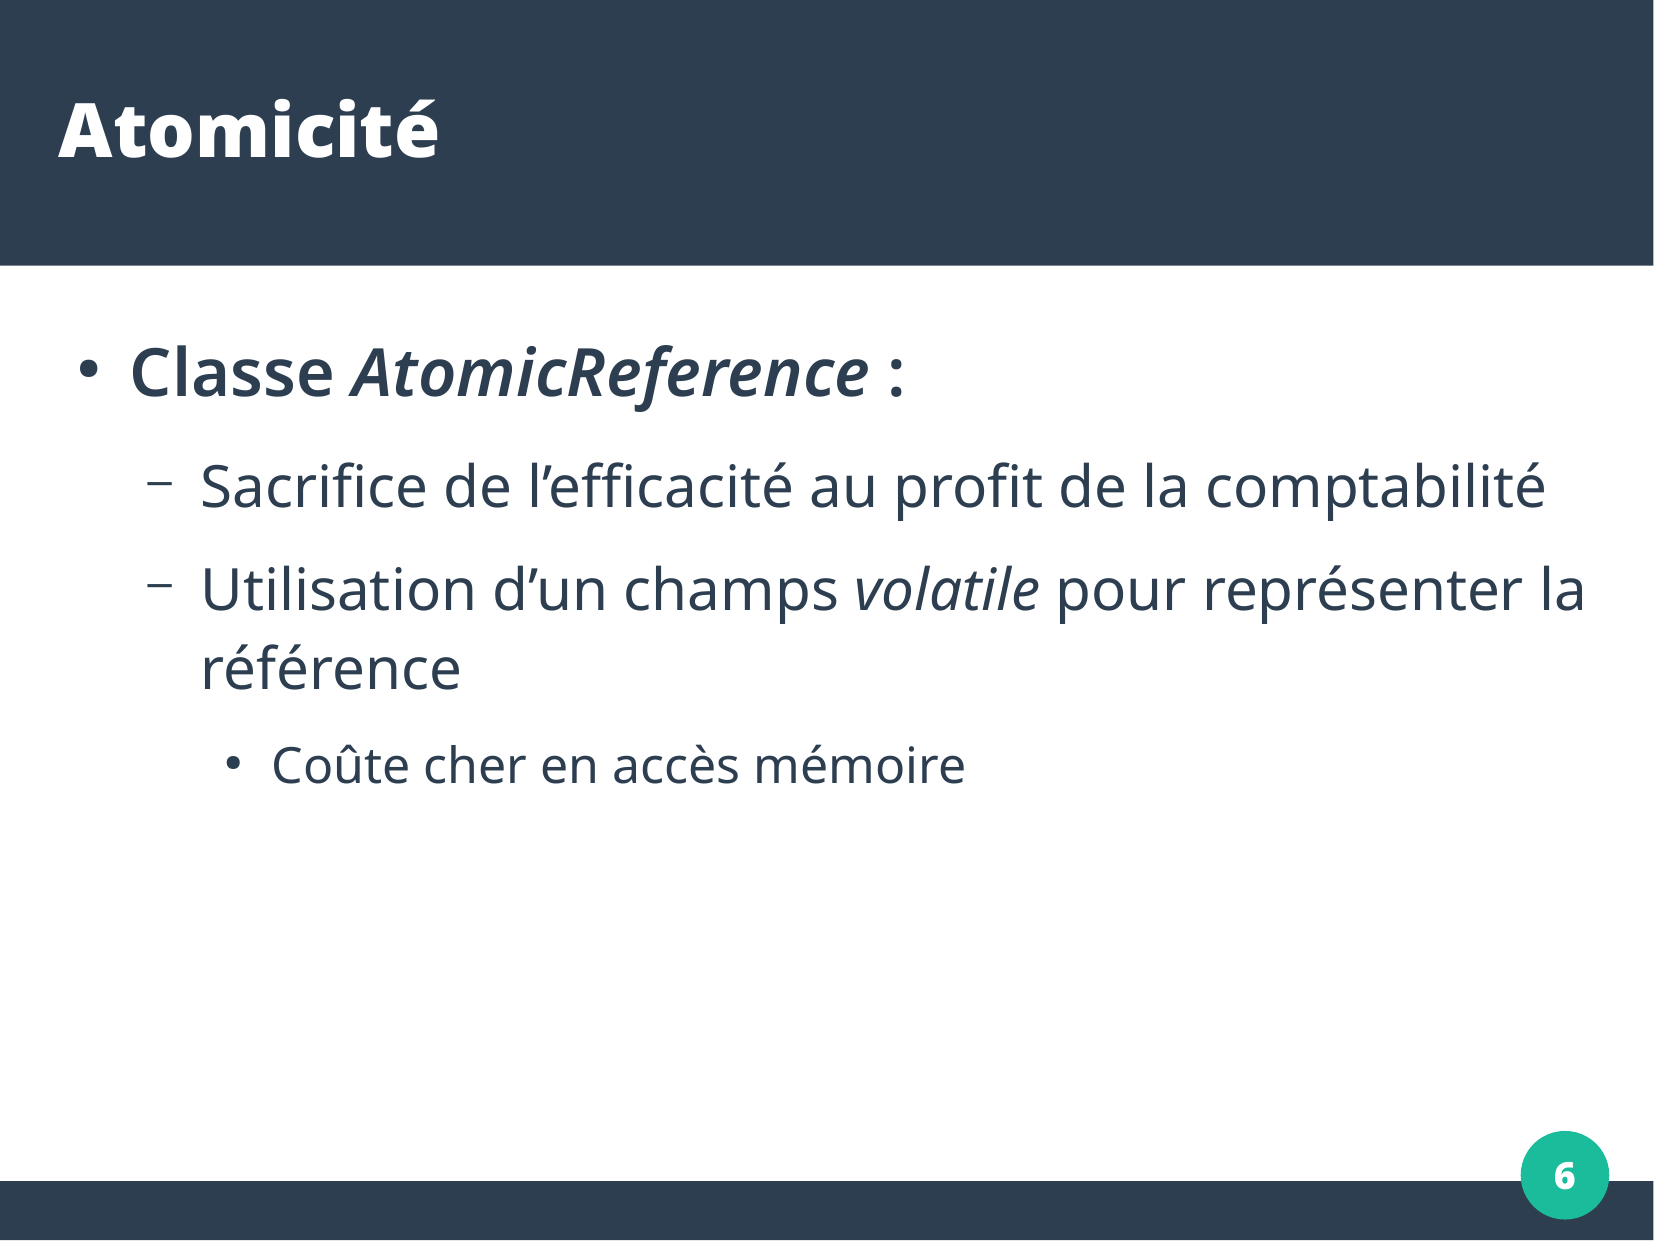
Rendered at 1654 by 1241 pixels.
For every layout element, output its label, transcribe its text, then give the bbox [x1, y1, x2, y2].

title Atomicité [59, 49, 1595, 207]
list Classe AtomicReference : Sacrifice de l’efficacité au profit de la comptabilité Utilisation d’un champs volatile pour représenter la référence Coûte cher en accès mémoire [59, 324, 1595, 1152]
